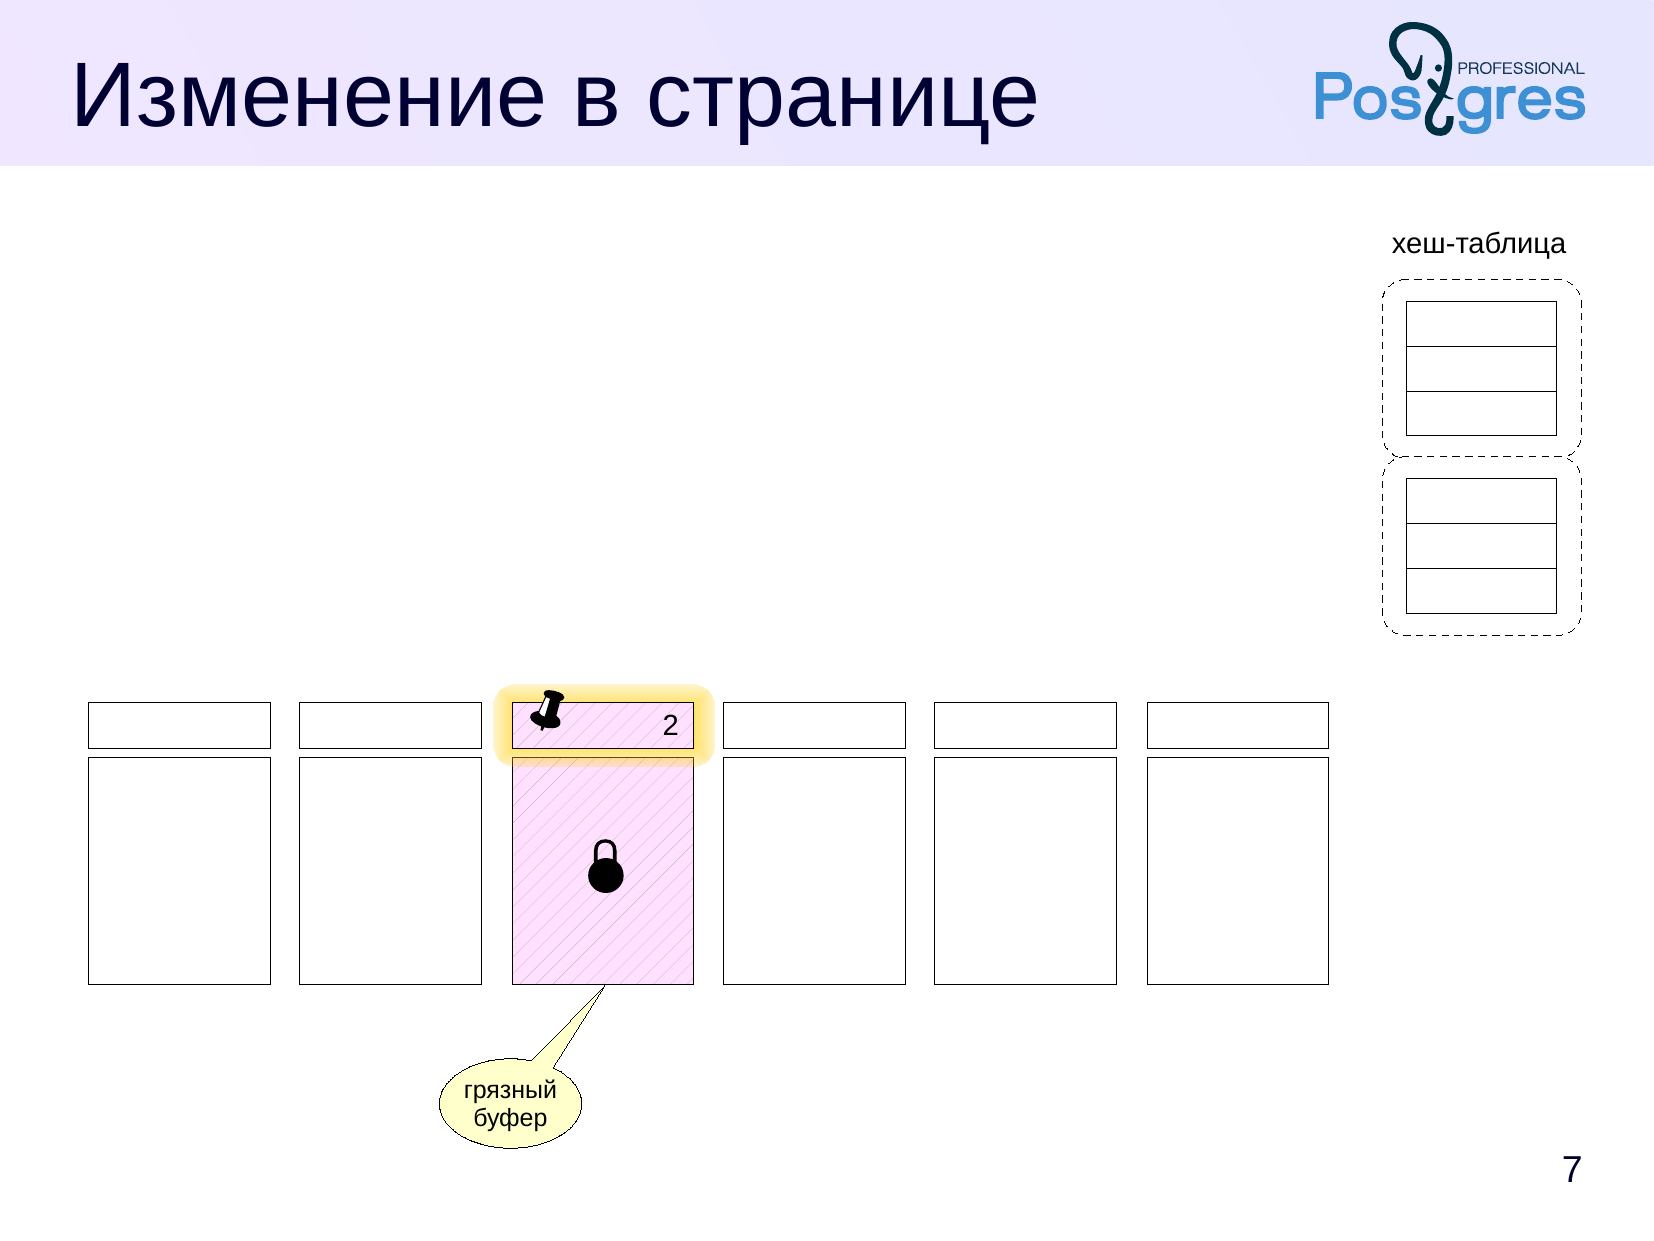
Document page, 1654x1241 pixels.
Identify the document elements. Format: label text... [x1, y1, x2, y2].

text_box [934, 757, 1117, 985]
text_box хеш-таблица [1377, 219, 1582, 268]
text_box грязный буфер [439, 985, 605, 1149]
text_box [493, 684, 715, 985]
text_box [88, 702, 271, 749]
text_box [299, 702, 482, 749]
text_box [1147, 757, 1329, 985]
text_box [723, 702, 906, 749]
text_box [88, 757, 271, 985]
title Изменение в странице [70, 43, 1241, 147]
text_box [1382, 279, 1582, 636]
text_box 2 [512, 702, 694, 749]
text_box [723, 757, 906, 985]
text_box [1147, 702, 1329, 749]
text_box [934, 702, 1117, 749]
text_box [299, 757, 482, 985]
